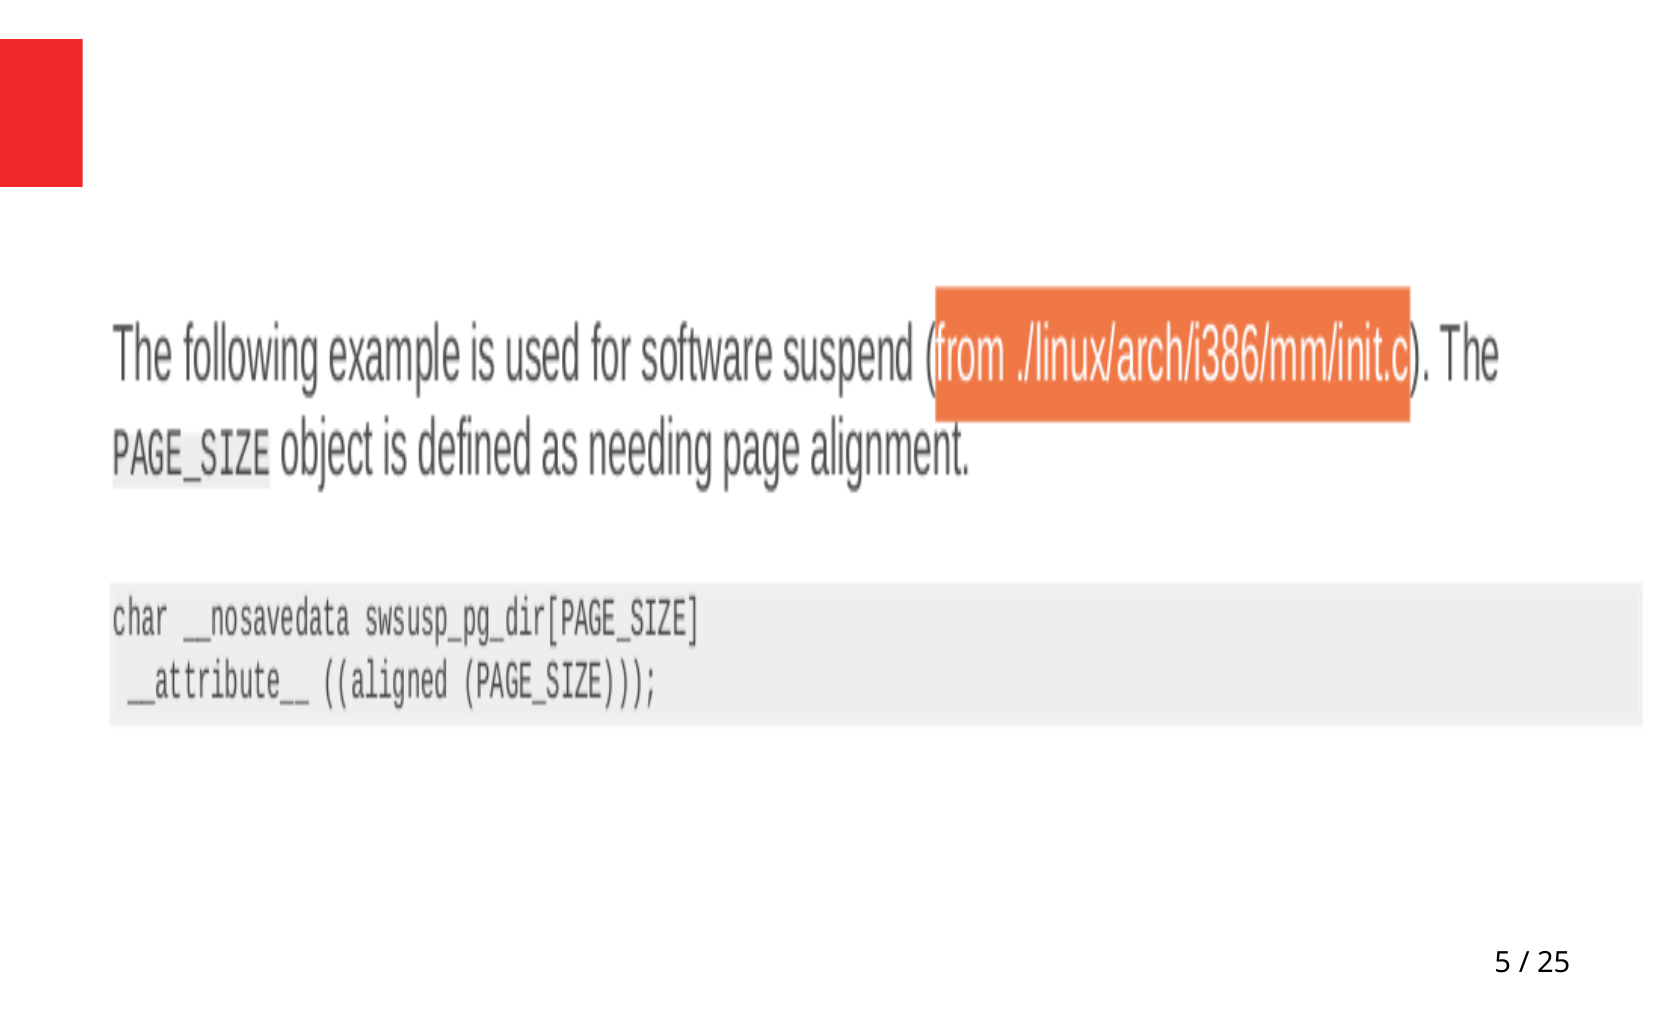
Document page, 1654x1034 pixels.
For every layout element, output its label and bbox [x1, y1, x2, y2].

picture [90, 284, 1654, 766]
